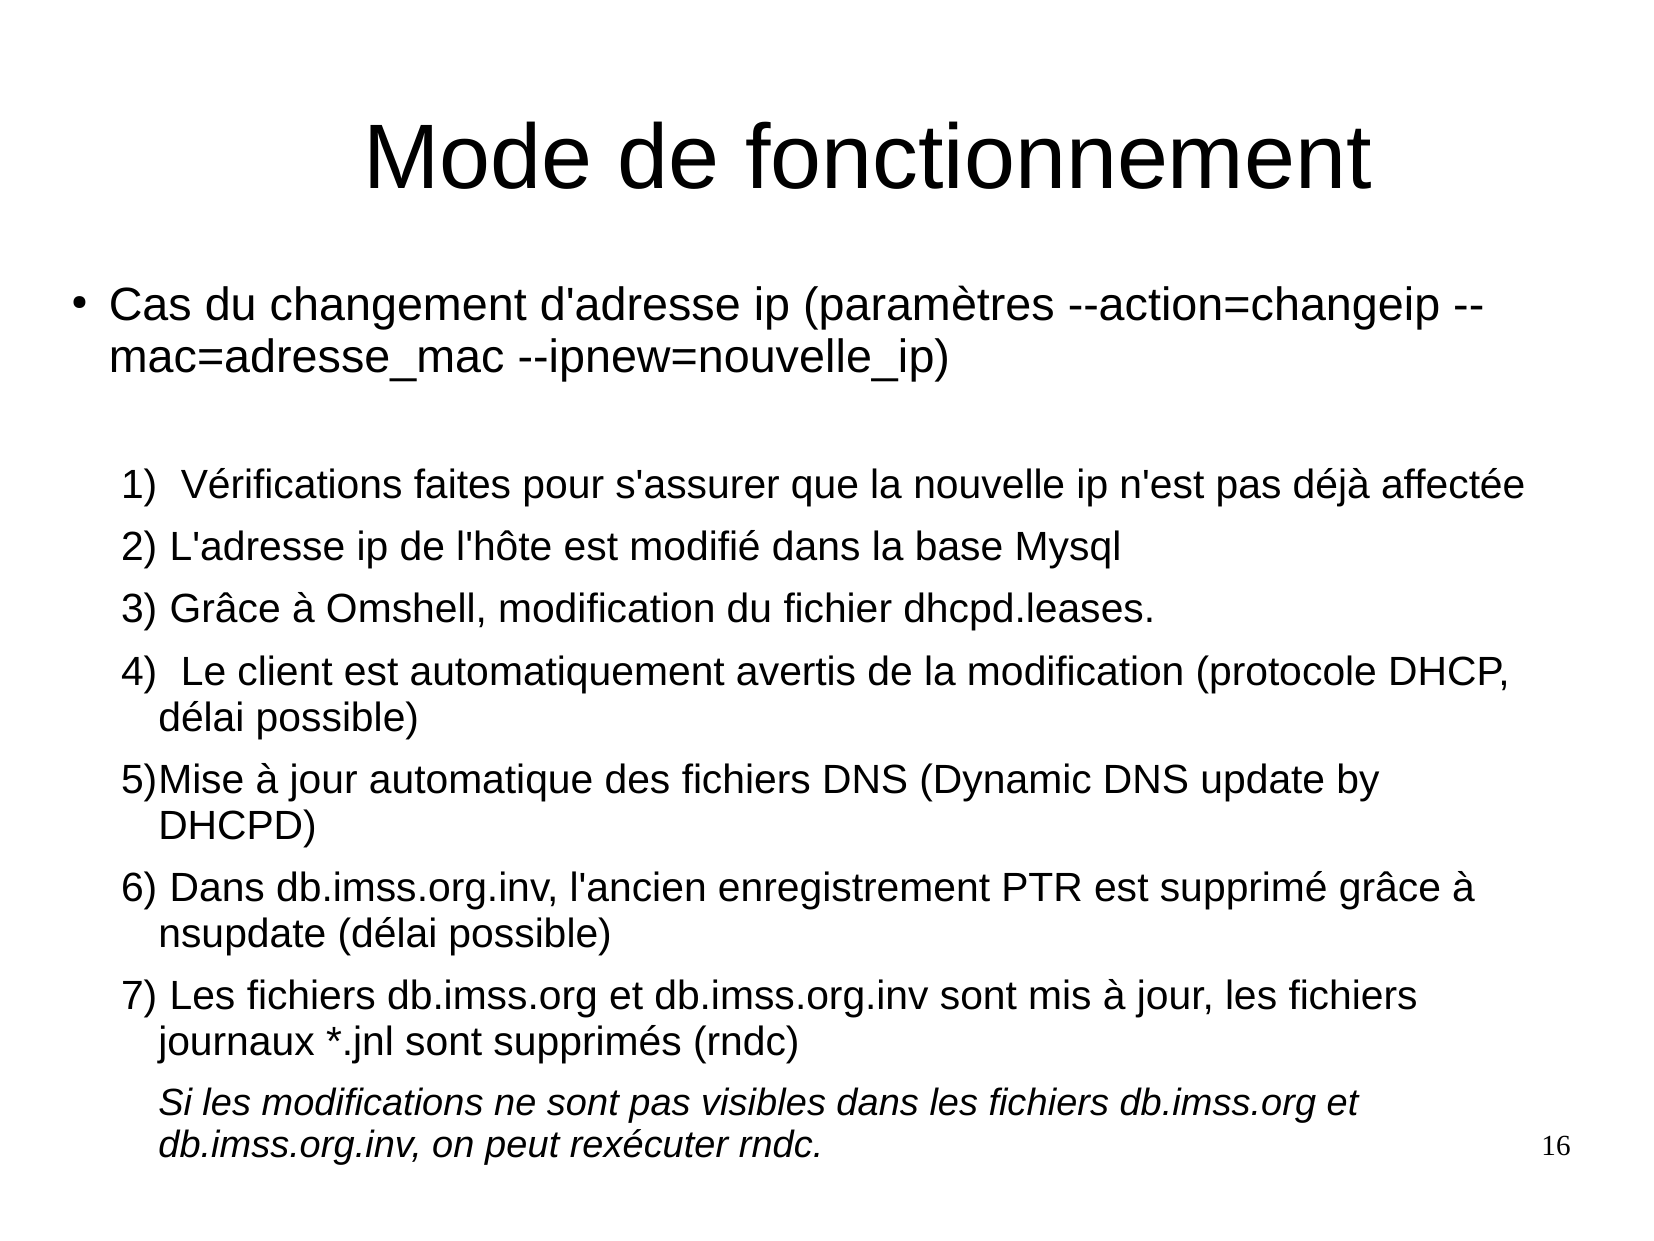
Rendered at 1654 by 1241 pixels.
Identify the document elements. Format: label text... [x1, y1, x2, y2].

list Cas du changement d'adresse ip (paramètres --action=changeip --mac=adresse_mac --ipnew=nouvelle_ip) Vérifications faites pour s'assurer que la nouvelle ip n'est pas déjà affectée L'adresse ip de l'hôte est modifié dans la base Mysql Grâce à Omshell, modification du fichier dhcpd.leases. Le client est automatiquement avertis de la modification (protocole DHCP, délai possible) Mise à jour automatique des fichiers DNS (Dynamic DNS update by DHCPD) Dans db.imss.org.inv, l'ancien enregistrement PTR est supprimé grâce à nsupdate (délai possible) Les fichiers db.imss.org et db.imss.org.inv sont mis à jour, les fichiers journaux *.jnl sont supprimés (rndc) Si les modifications ne sont pas visibles dans les fichiers db.imss.org et db.imss.org.inv, on peut rexécuter rndc. [59, 277, 1548, 1205]
title Mode de fonctionnement [106, 52, 1595, 260]
